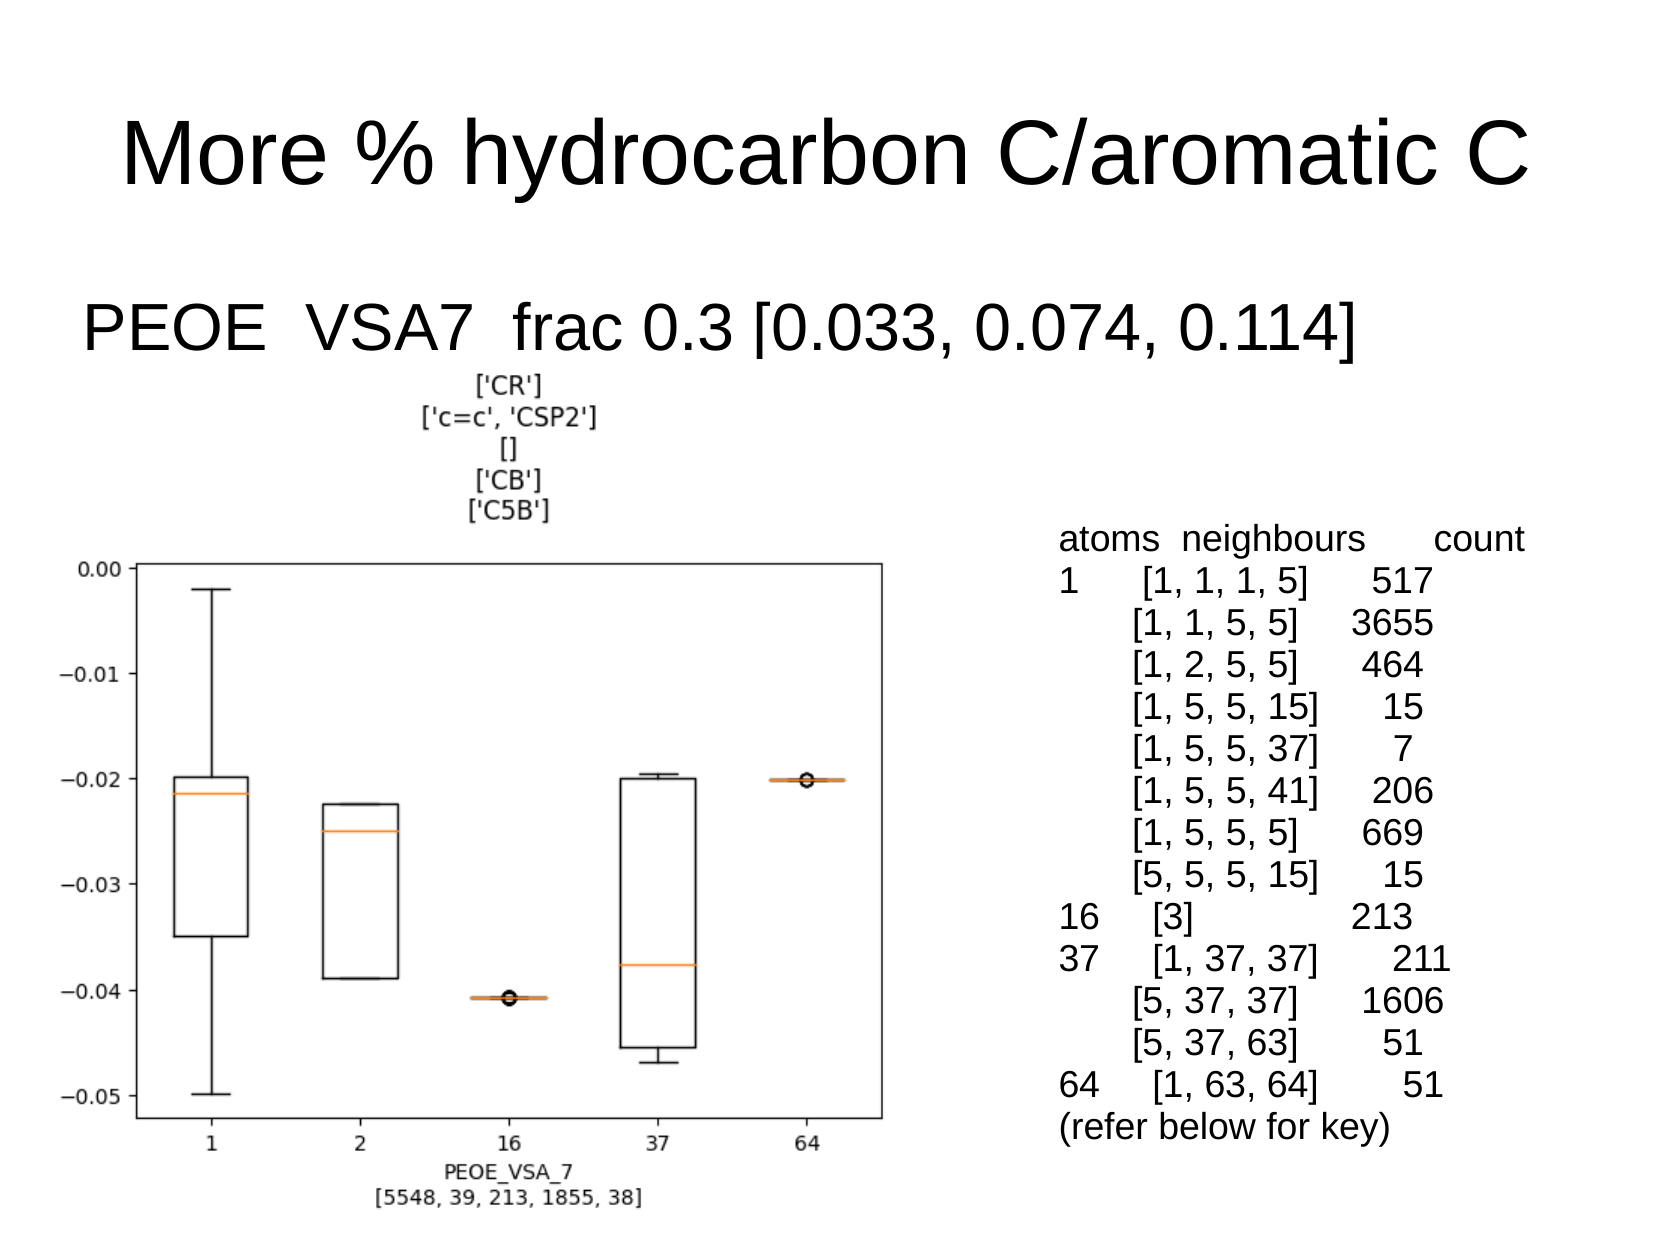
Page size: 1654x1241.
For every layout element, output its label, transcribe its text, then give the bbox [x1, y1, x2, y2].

text_box atoms neighbours count 1 [1, 1, 1, 5] 517 [1, 1, 5, 5] 3655 [1, 2, 5, 5] 464 [1, 5, 5, 15] 15 [1, 5, 5, 37] 7 [1, 5, 5, 41] 206 [1, 5, 5, 5] 669 [5, 5, 5, 15] 15 16 [3] 213 37 [1, 37, 37] 211 [5, 37, 37] 1606 [5, 37, 63] 51 64 [1, 63, 64] 51 (refer below for key) [1043, 510, 1606, 1155]
title More % hydrocarbon C/aromatic C [82, 49, 1571, 257]
list PEOE_VSA7_frac 0.3 [0.033, 0.074, 0.114] [82, 290, 1571, 1010]
picture [43, 359, 901, 1223]
